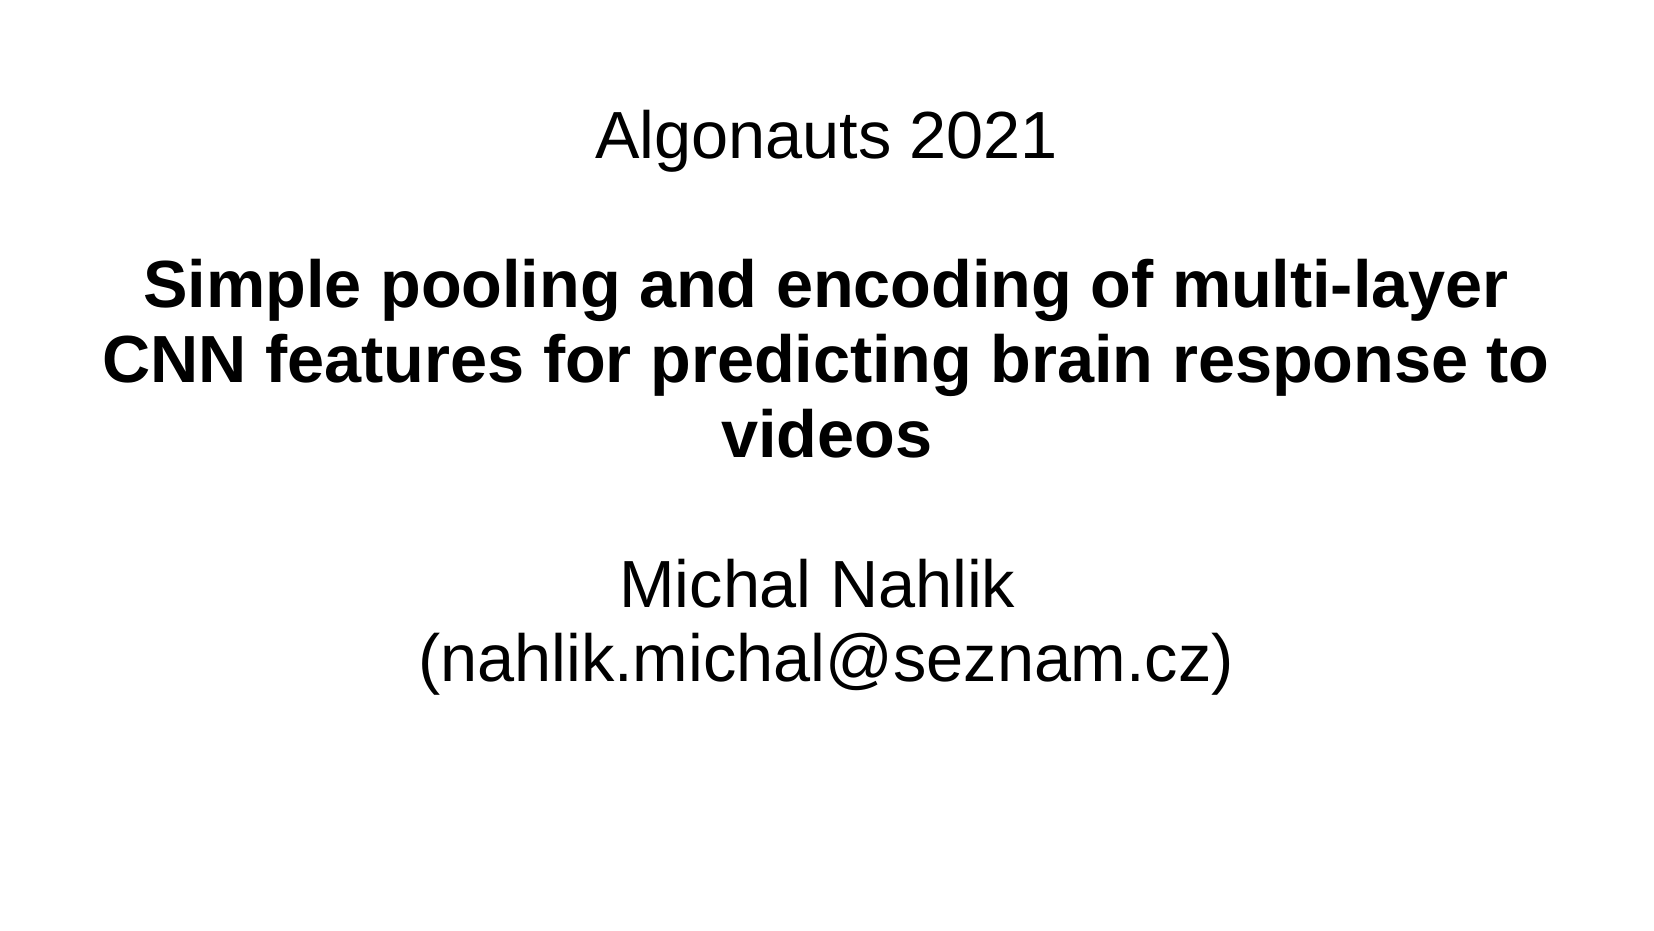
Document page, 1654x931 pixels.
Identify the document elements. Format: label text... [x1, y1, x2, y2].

subtitle Algonauts 2021 Simple pooling and encoding of multi-layer CNN features for predicting brain response to videos Michal Nahlik (nahlik.michal@seznam.cz) [82, 37, 1571, 757]
